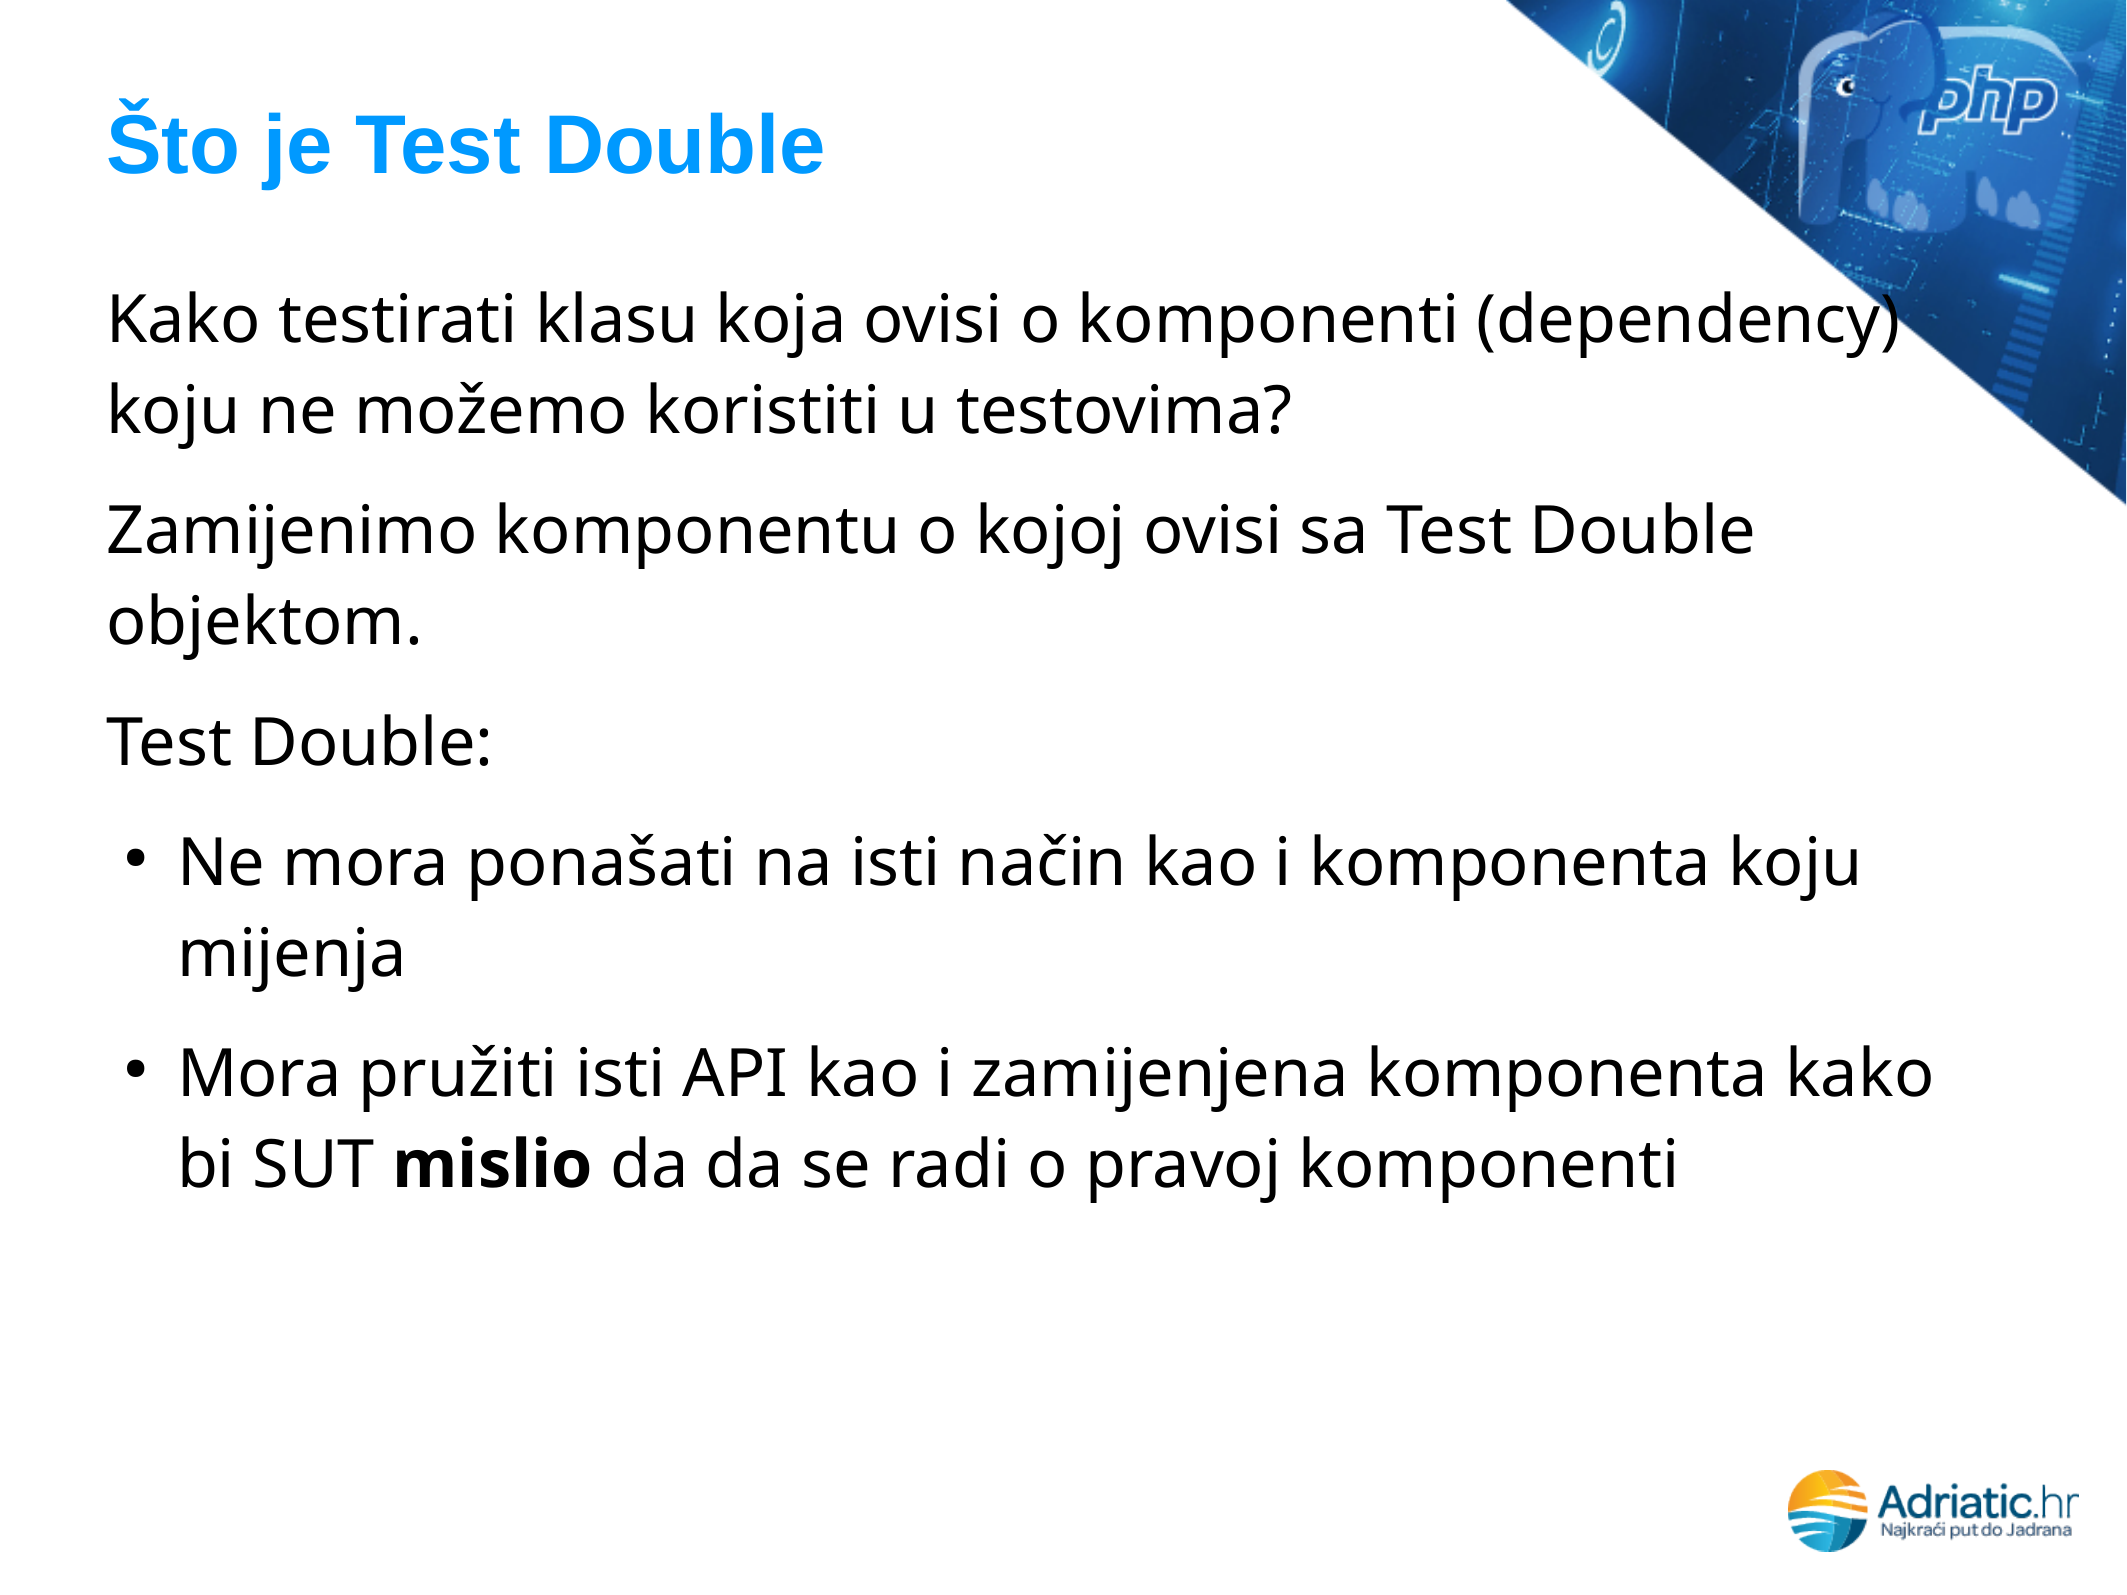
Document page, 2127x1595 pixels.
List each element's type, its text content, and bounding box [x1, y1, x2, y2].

picture [1788, 1470, 2079, 1552]
picture [1505, 0, 2127, 625]
list Kako testirati klasu koja ovisi o komponenti (dependency) koju ne možemo koristiti u testovima? Zamijenimo komponentu o kojoj ovisi sa Test Double objektom. Test Double: Ne mora ponašati na isti način kao i komponenta koju mijenja Mora pružiti isti API kao i zamijenjena komponenta kako bi SUT mislio da da se radi o pravoj komponenti [106, 271, 1938, 1453]
title Što je Test Double [106, 70, 1630, 219]
